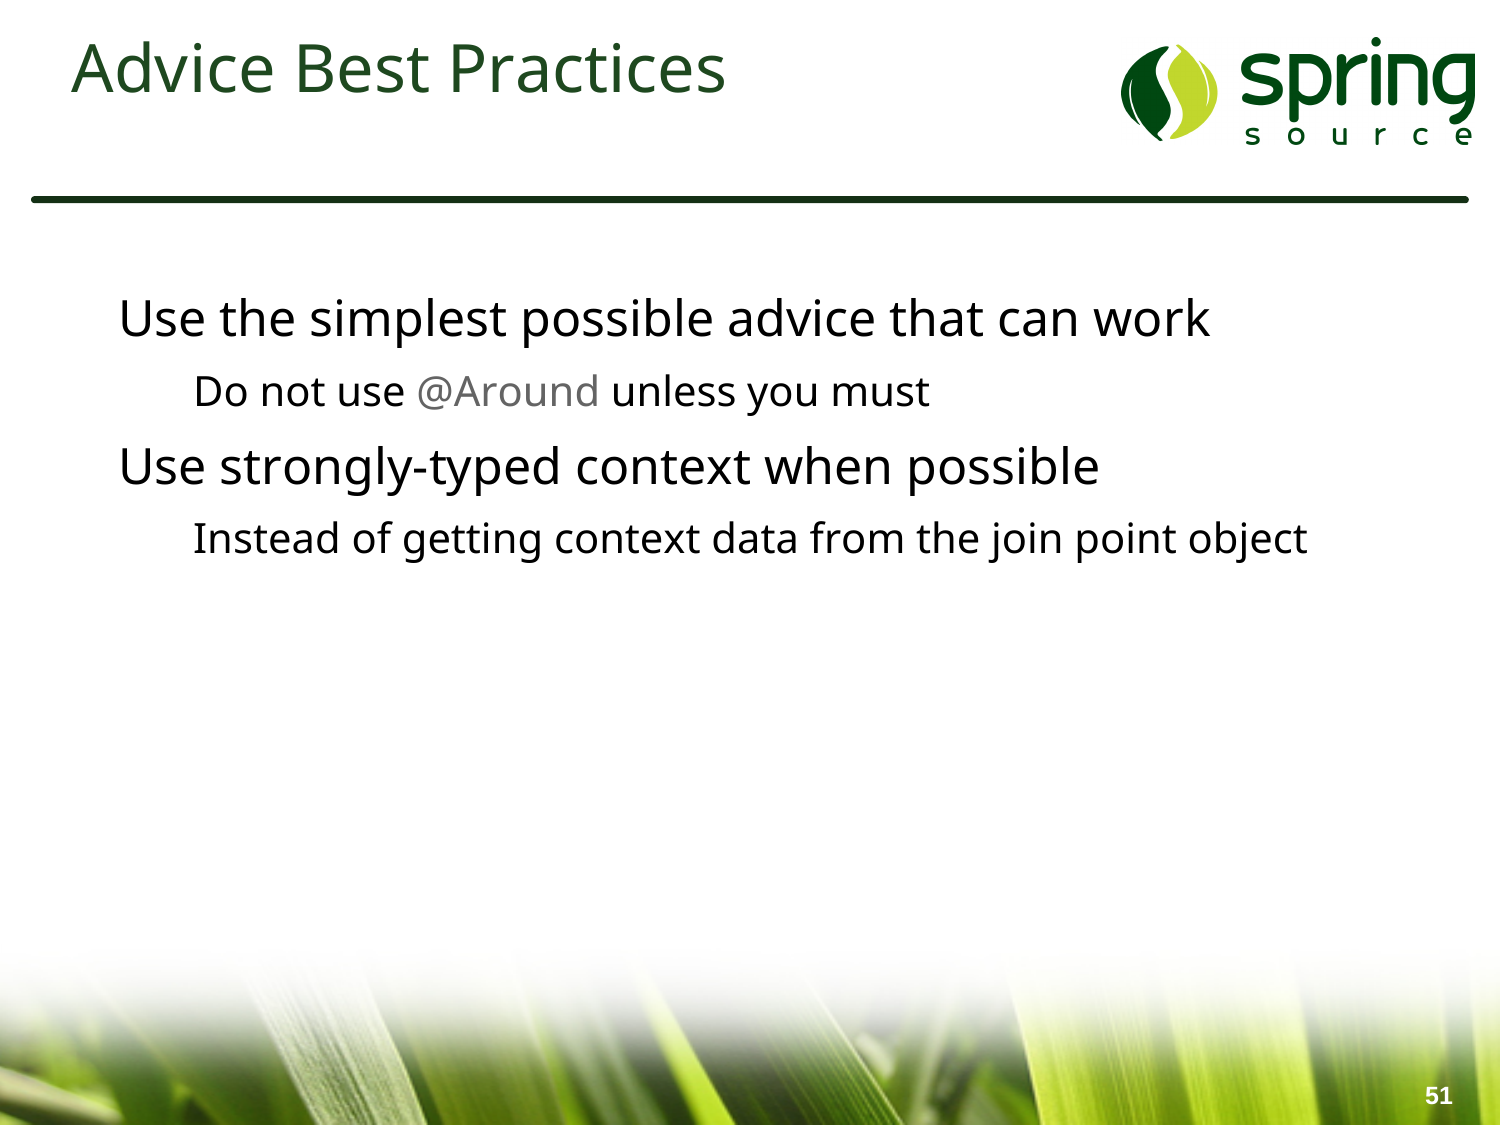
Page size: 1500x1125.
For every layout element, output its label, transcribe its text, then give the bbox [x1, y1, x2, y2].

picture [1121, 37, 1475, 145]
picture [0, 944, 1500, 1125]
list Use the simplest possible advice that can work Do not use @Around unless you must Use strongly-typed context when possible Instead of getting context data from the join point object [103, 275, 1394, 938]
title Advice Best Practices [56, 13, 1089, 176]
